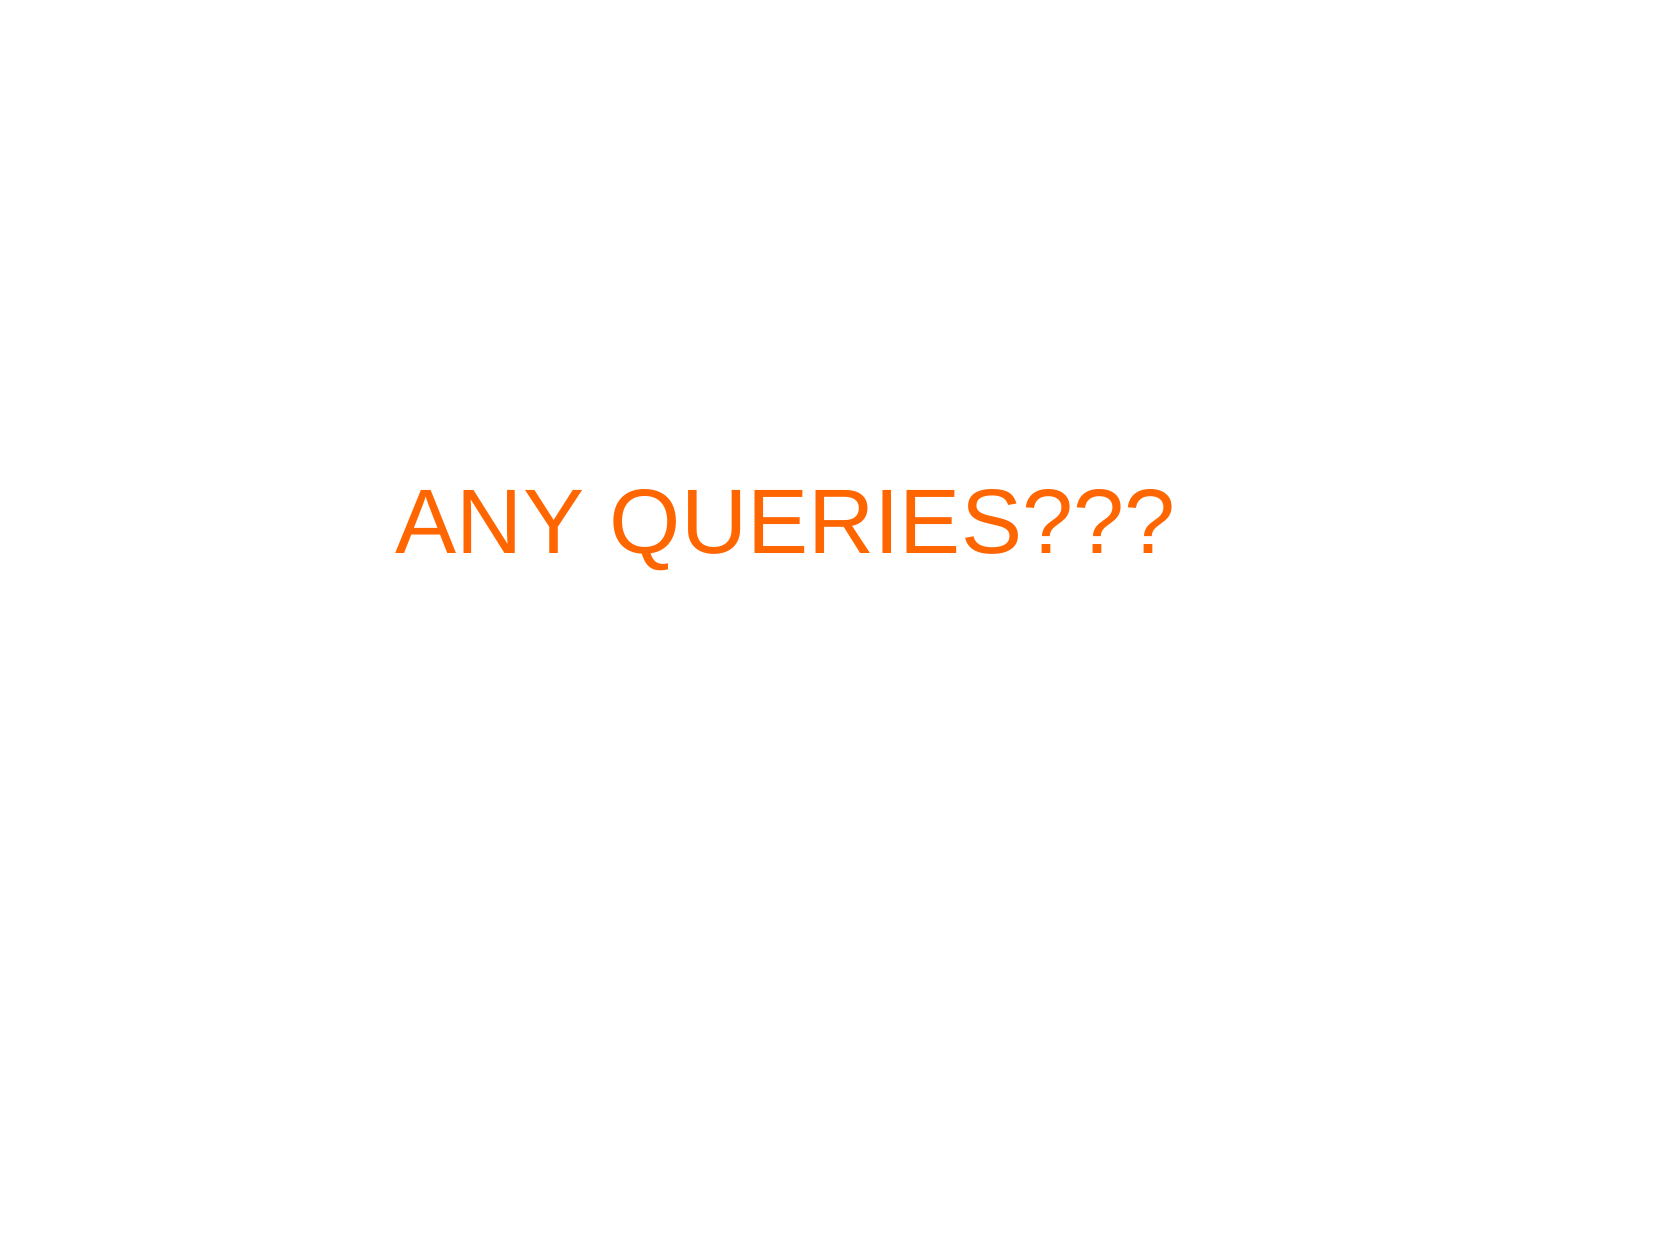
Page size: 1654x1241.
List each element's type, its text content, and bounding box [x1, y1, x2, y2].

title ANY QUERIES??? [41, 472, 1530, 780]
